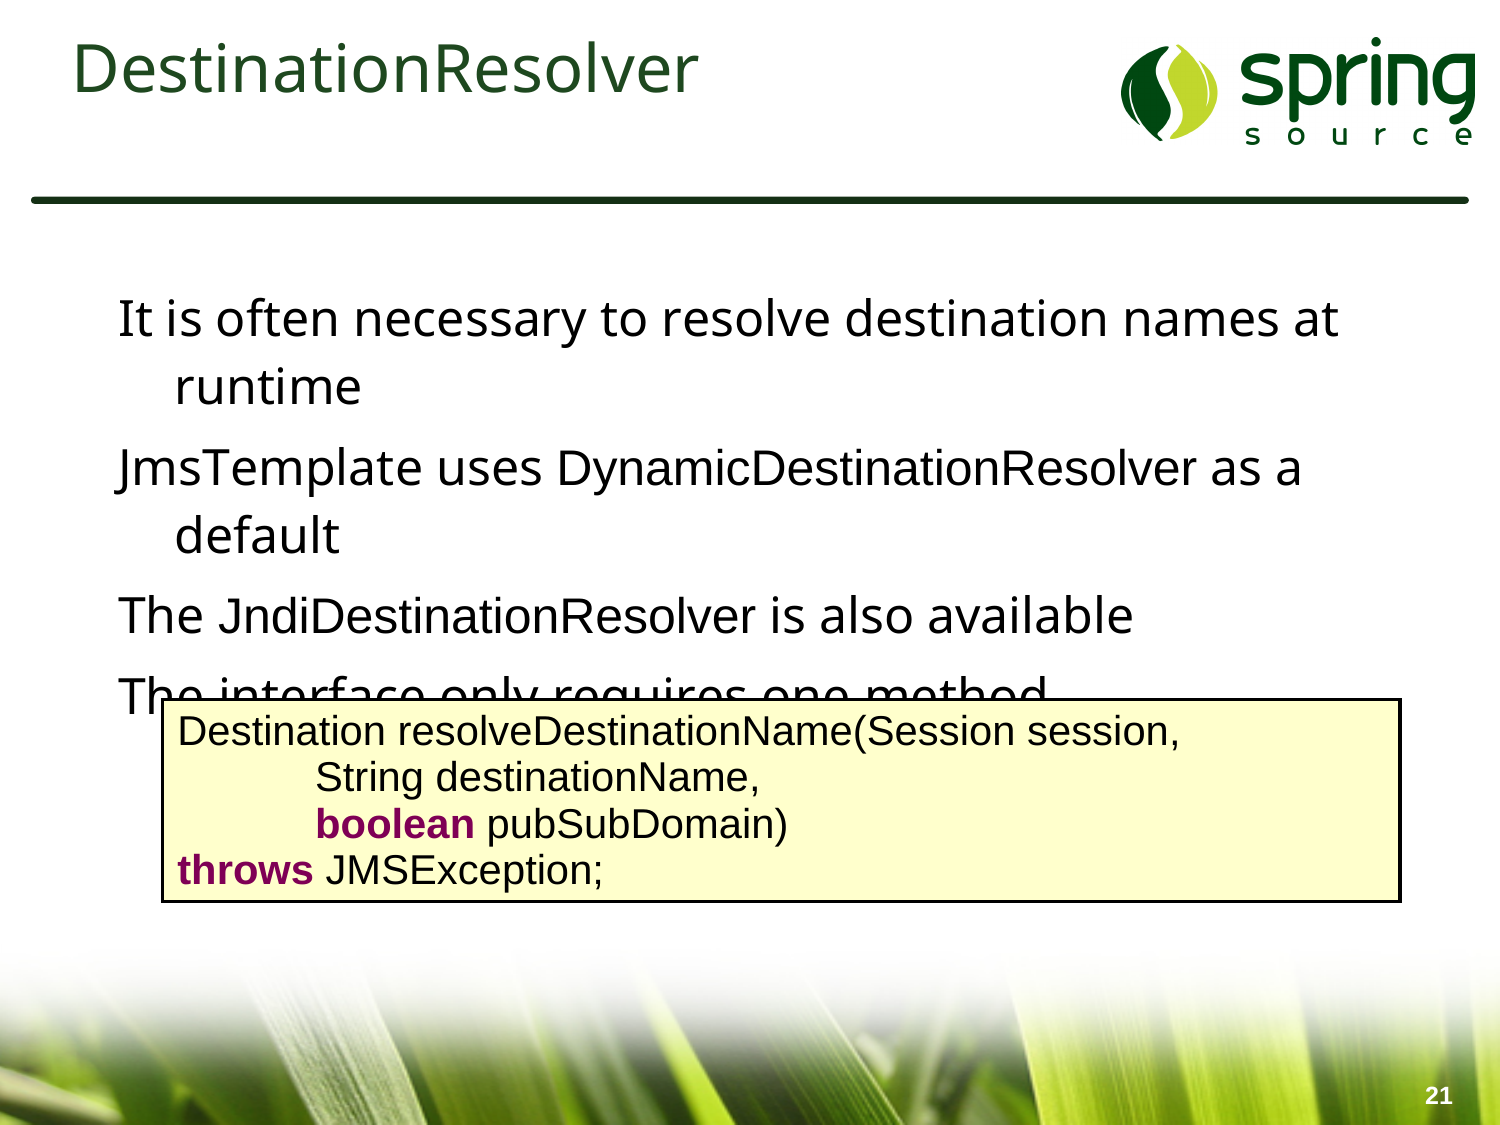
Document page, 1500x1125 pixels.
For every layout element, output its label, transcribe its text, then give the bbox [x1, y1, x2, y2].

title DestinationResolver [56, 13, 1089, 176]
picture [1121, 37, 1475, 145]
list It is often necessary to resolve destination names at runtime JmsTemplate uses DynamicDestinationResolver as a default The JndiDestinationResolver is also available The interface only requires one method [103, 275, 1394, 938]
text_box Destination resolveDestinationName(Session session, String destinationName, boolean pubSubDomain) throws JMSException; [162, 699, 1401, 902]
picture [0, 944, 1500, 1125]
